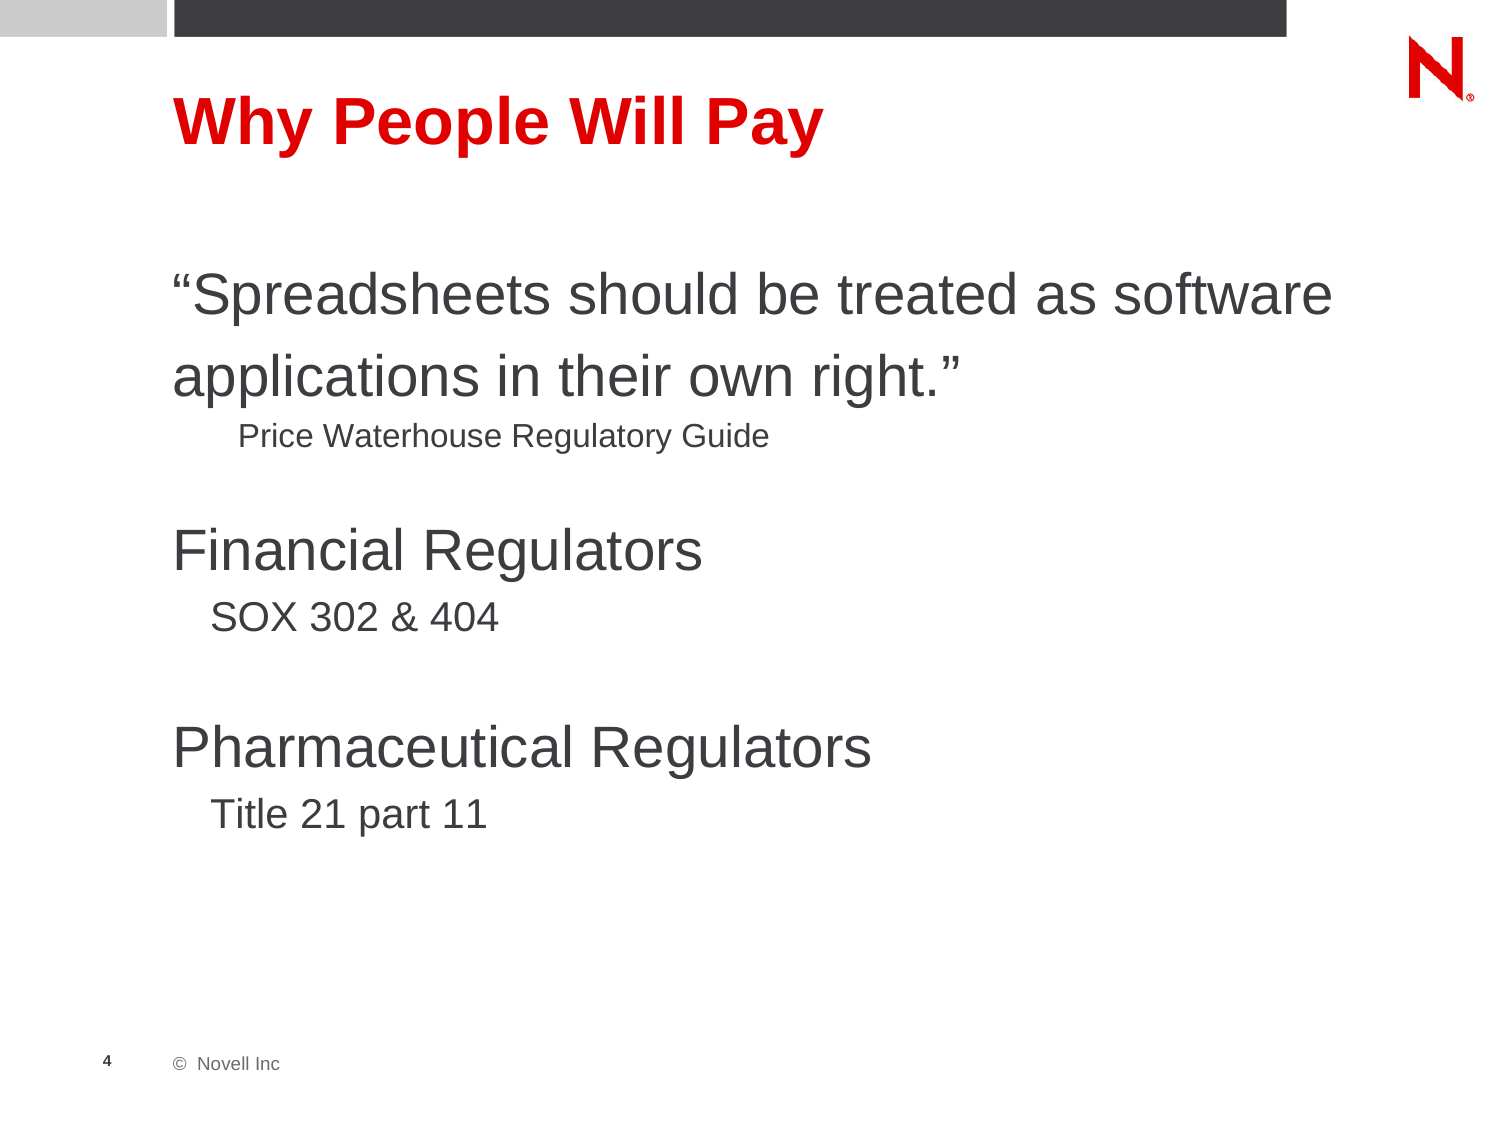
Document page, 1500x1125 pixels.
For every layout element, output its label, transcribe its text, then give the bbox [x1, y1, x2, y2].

list “Spreadsheets should be treated as software applications in their own right.” Price Waterhouse Regulatory Guide Financial Regulators SOX 302 & 404 Pharmaceutical Regulators Title 21 part 11 [172, 246, 1413, 977]
title Why People Will Pay [173, 41, 1395, 205]
picture [1404, 32, 1477, 105]
